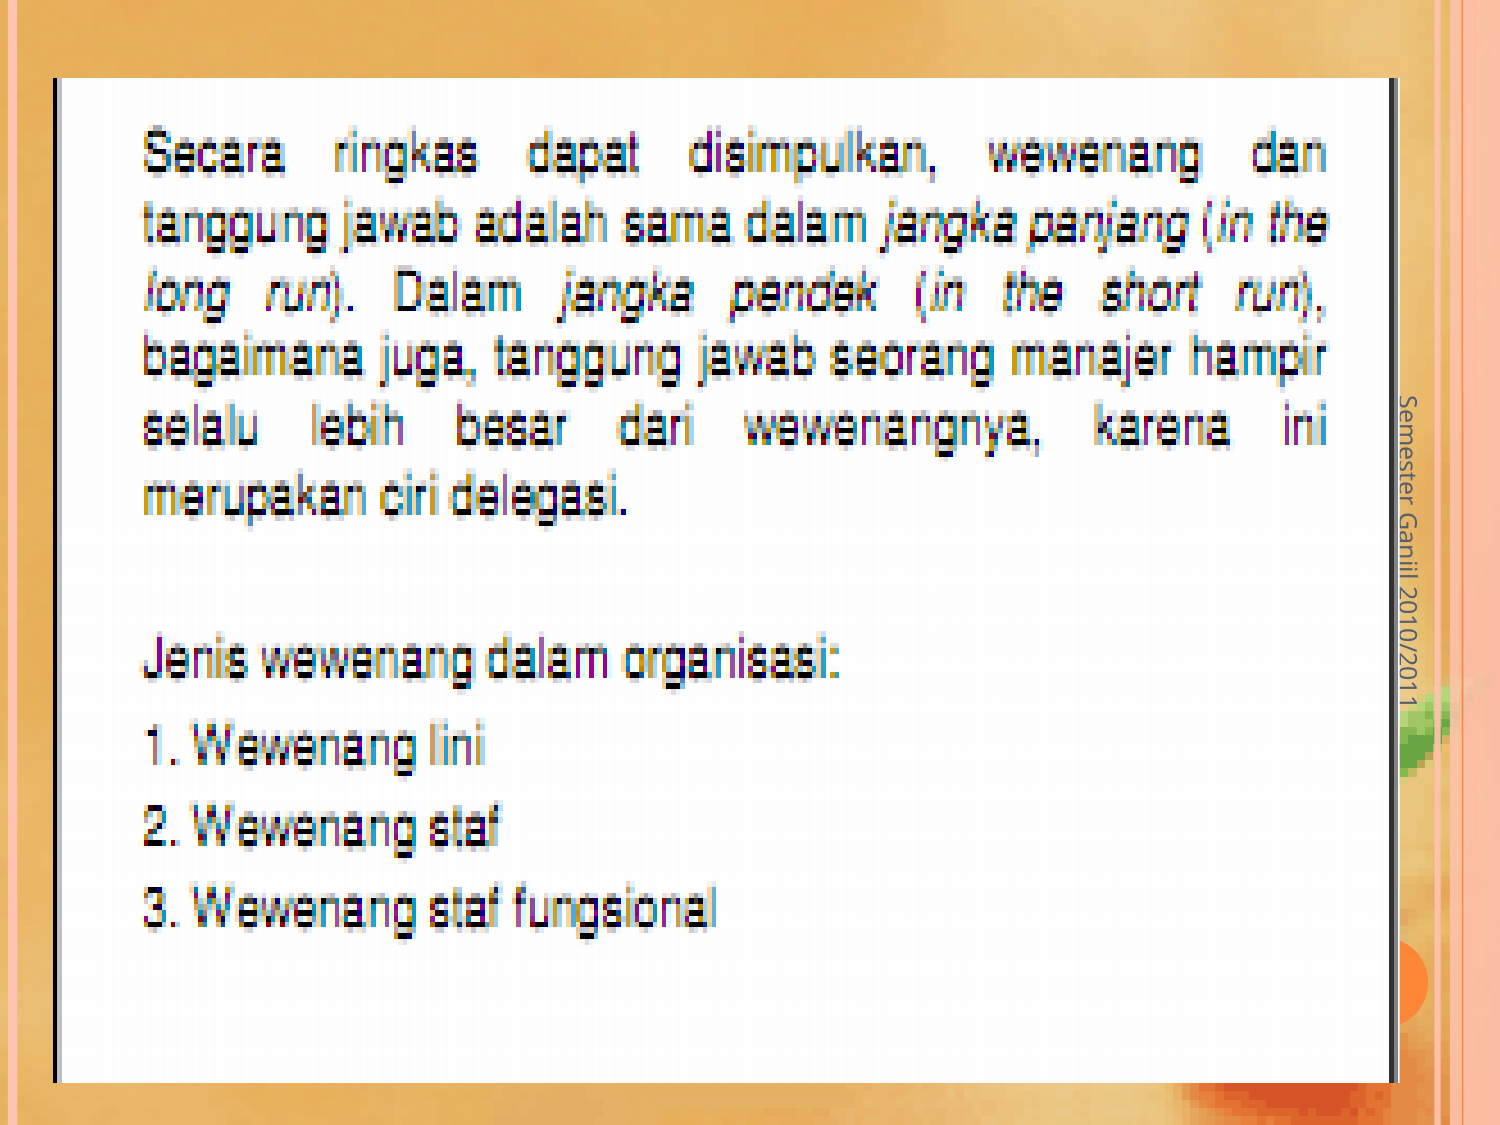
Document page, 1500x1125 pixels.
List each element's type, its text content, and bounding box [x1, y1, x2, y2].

text_box Semester Ganjil 2010/2011 [1400, 380, 1440, 906]
picture [53, 78, 1400, 1083]
